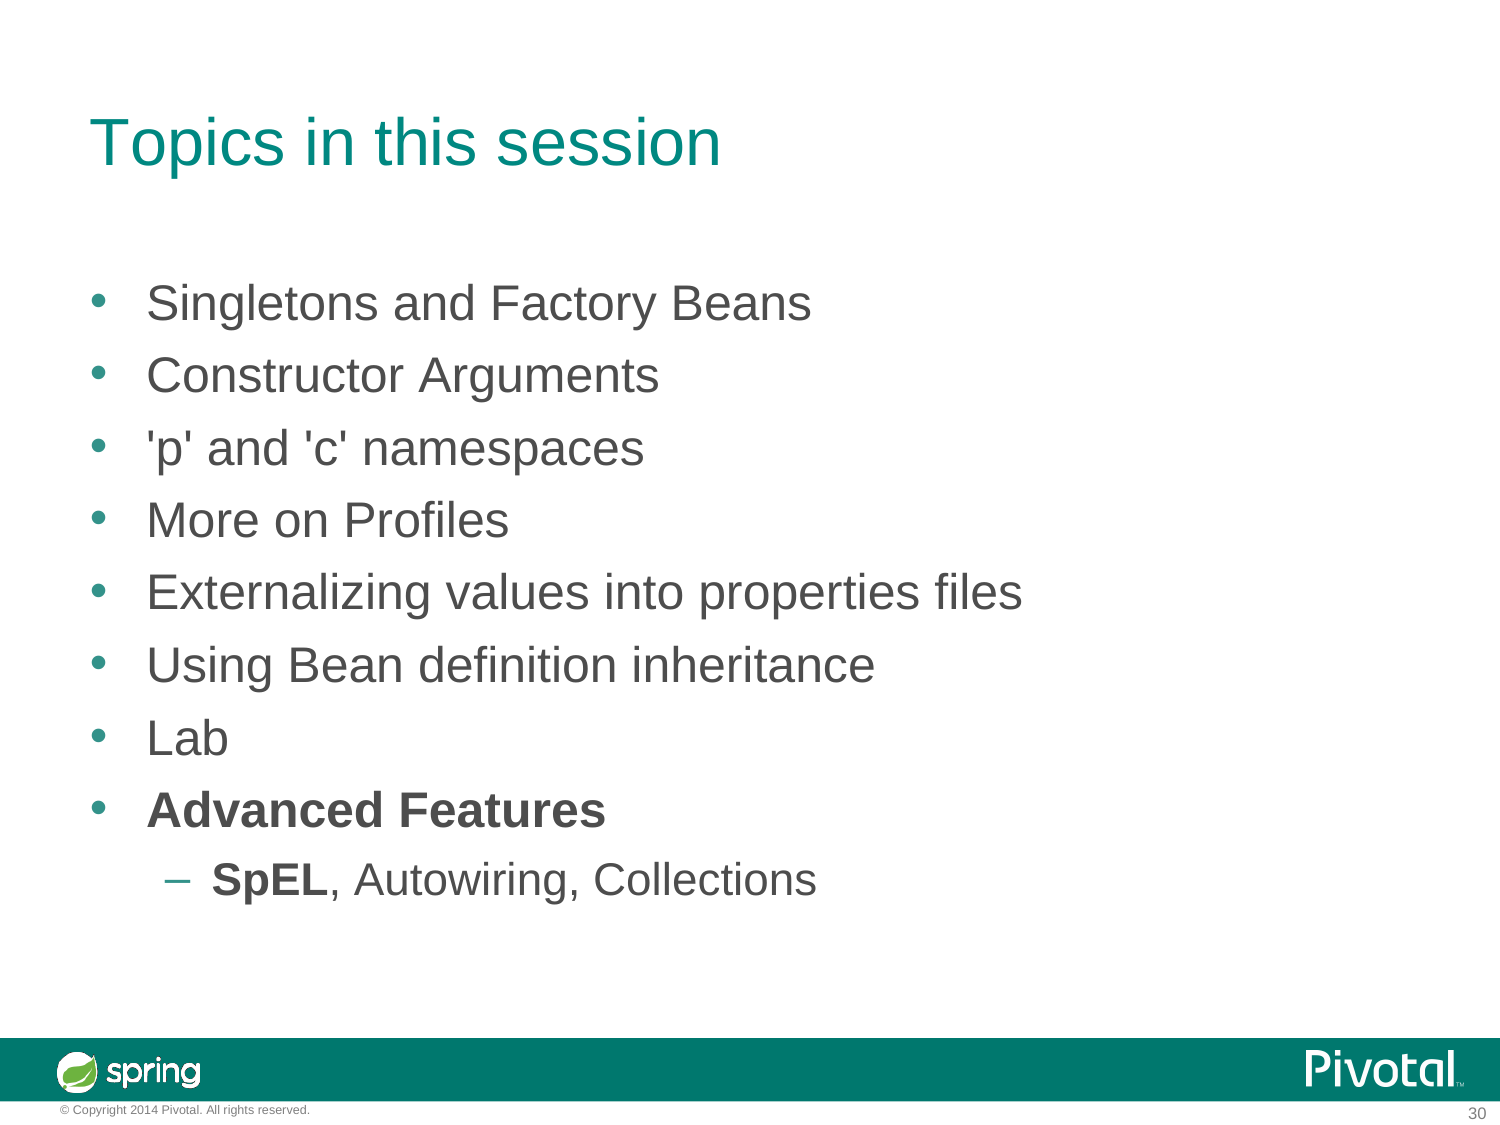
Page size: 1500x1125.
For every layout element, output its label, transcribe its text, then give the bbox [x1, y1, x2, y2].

list Singletons and Factory Beans Constructor Arguments 'p' and 'c' namespaces More on Profiles Externalizing values into properties files Using Bean definition inheritance Lab Advanced Features SpEL, Autowiring, Collections [75, 262, 1426, 913]
title Topics in this session [75, 45, 1426, 233]
picture [1306, 1050, 1464, 1087]
picture [32, 1041, 210, 1103]
